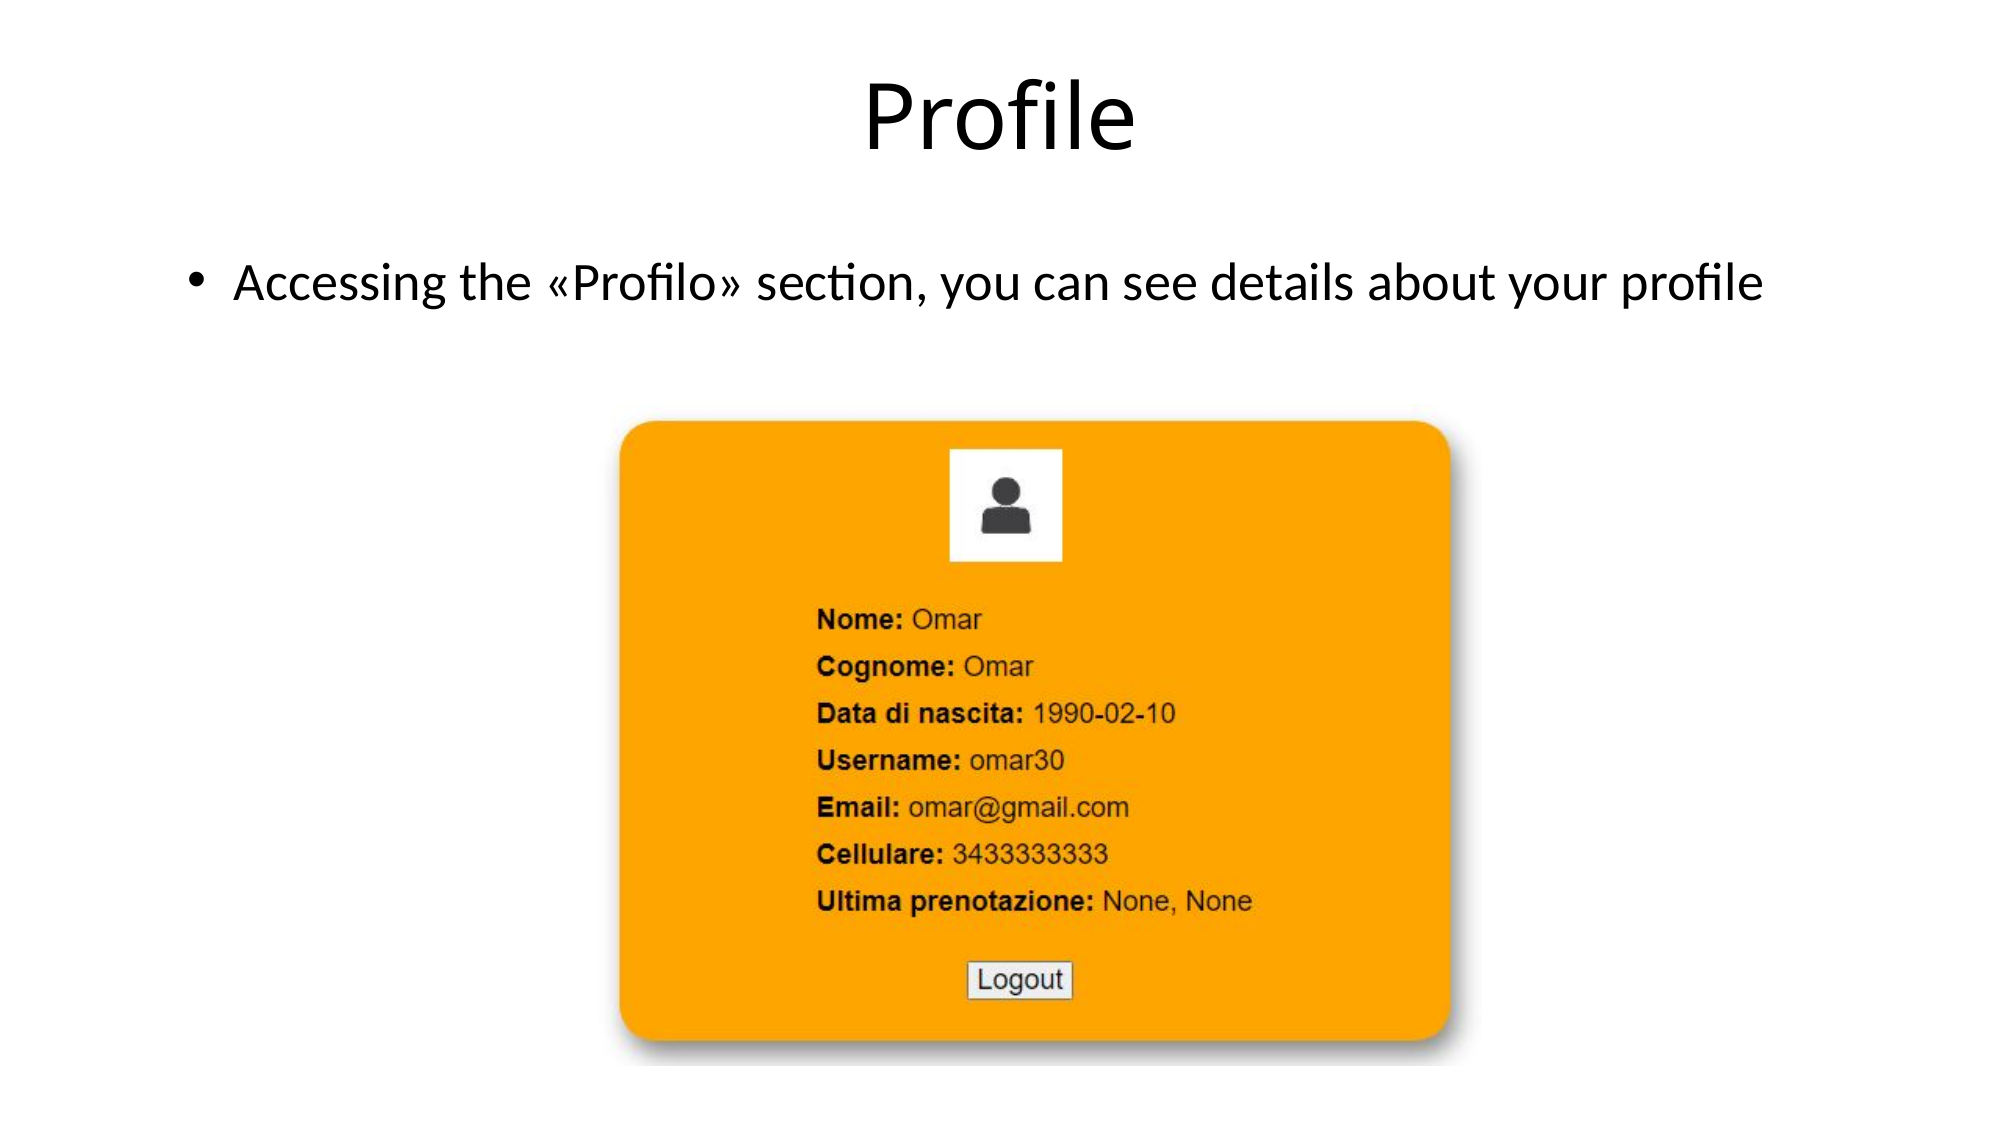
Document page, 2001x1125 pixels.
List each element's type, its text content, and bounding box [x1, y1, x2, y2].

text_box Accessing the «Profilo» section, you can see details about your profile [172, 238, 1898, 320]
title Profile [137, 59, 1863, 180]
picture [587, 404, 1482, 1066]
